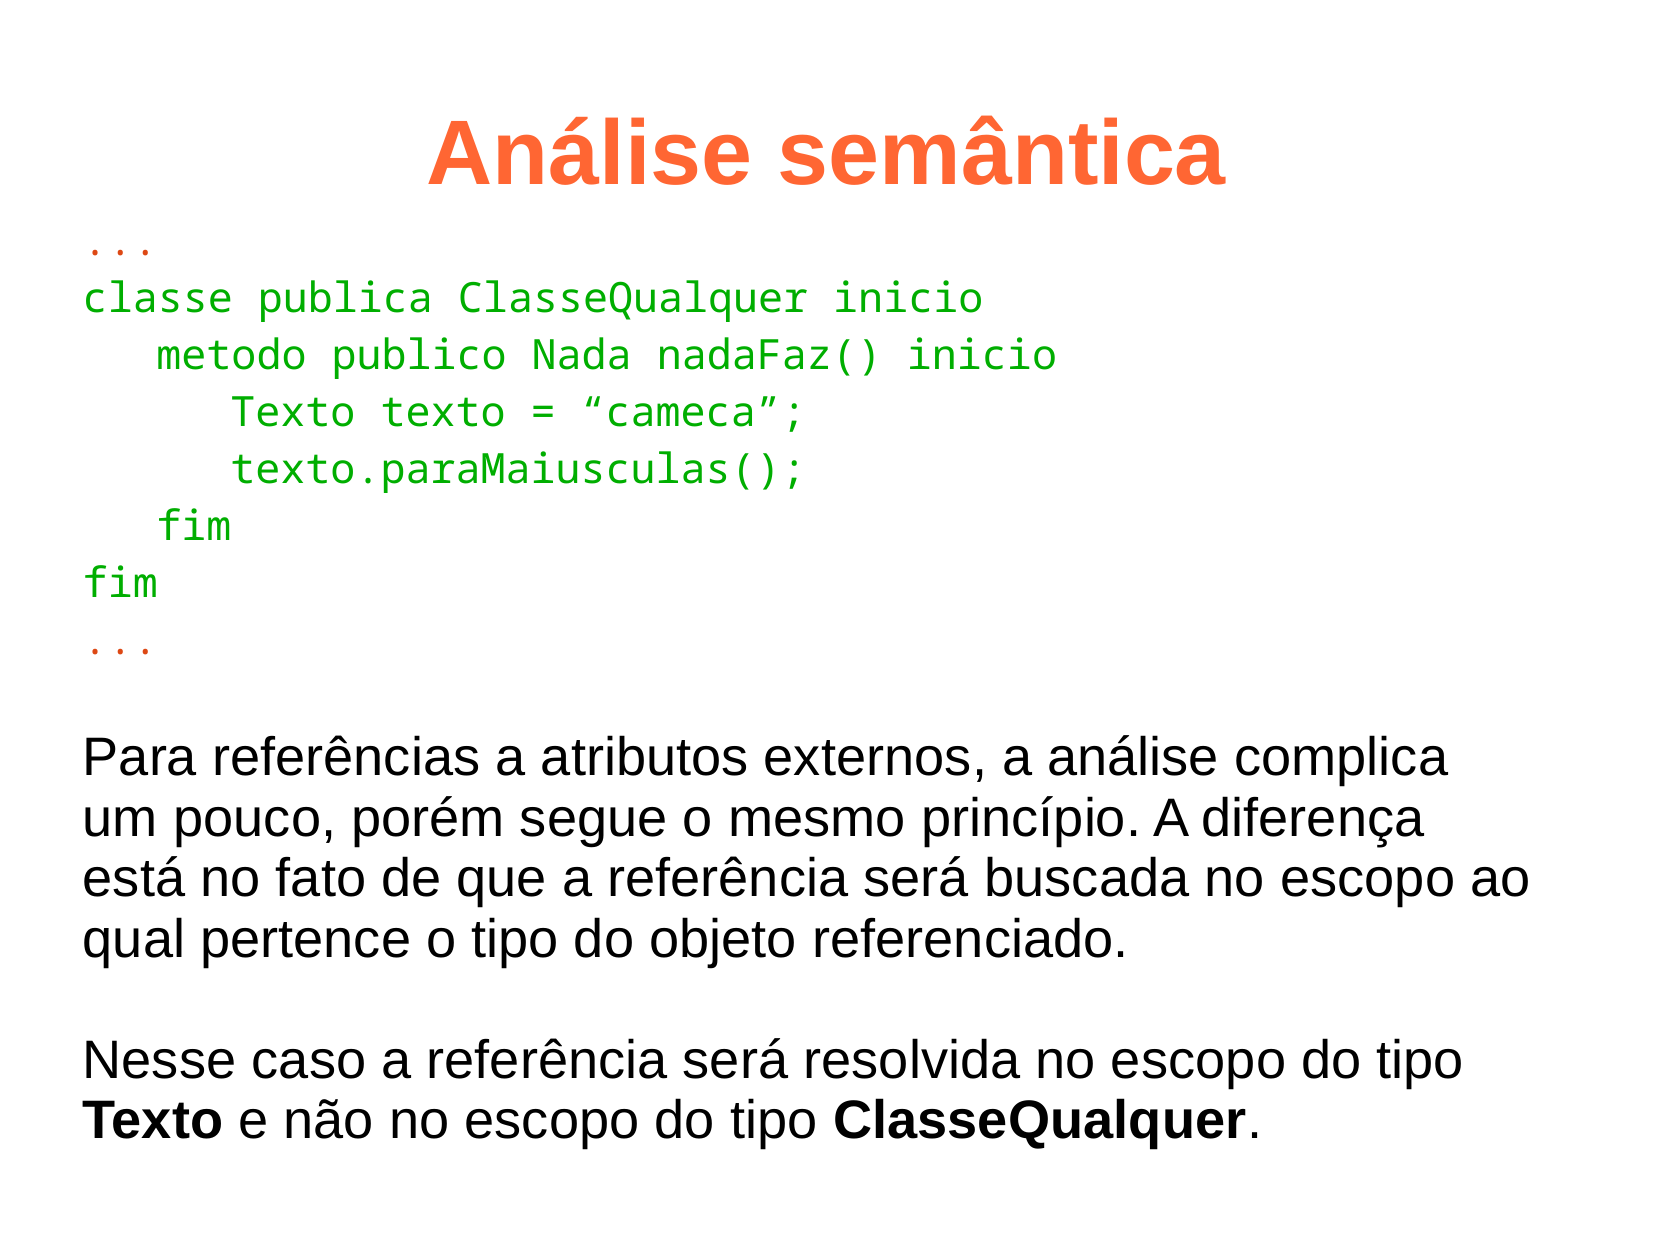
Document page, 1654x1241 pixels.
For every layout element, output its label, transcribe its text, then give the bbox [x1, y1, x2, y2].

subtitle ... classe publica ClasseQualquer inicio metodo publico Nada nadaFaz() inicio Texto texto = “cameca”; texto.paraMaiusculas(); fim fim ... Para referências a atributos externos, a análise complica um pouco, porém segue o mesmo princípio. A diferença está no fato de que a referência será buscada no escopo ao qual pertence o tipo do objeto referenciado. Nesse caso a referência será resolvida no escopo do tipo Texto e não no escopo do tipo ClasseQualquer. [82, 183, 1538, 1117]
title Análise semântica [82, 49, 1571, 257]
